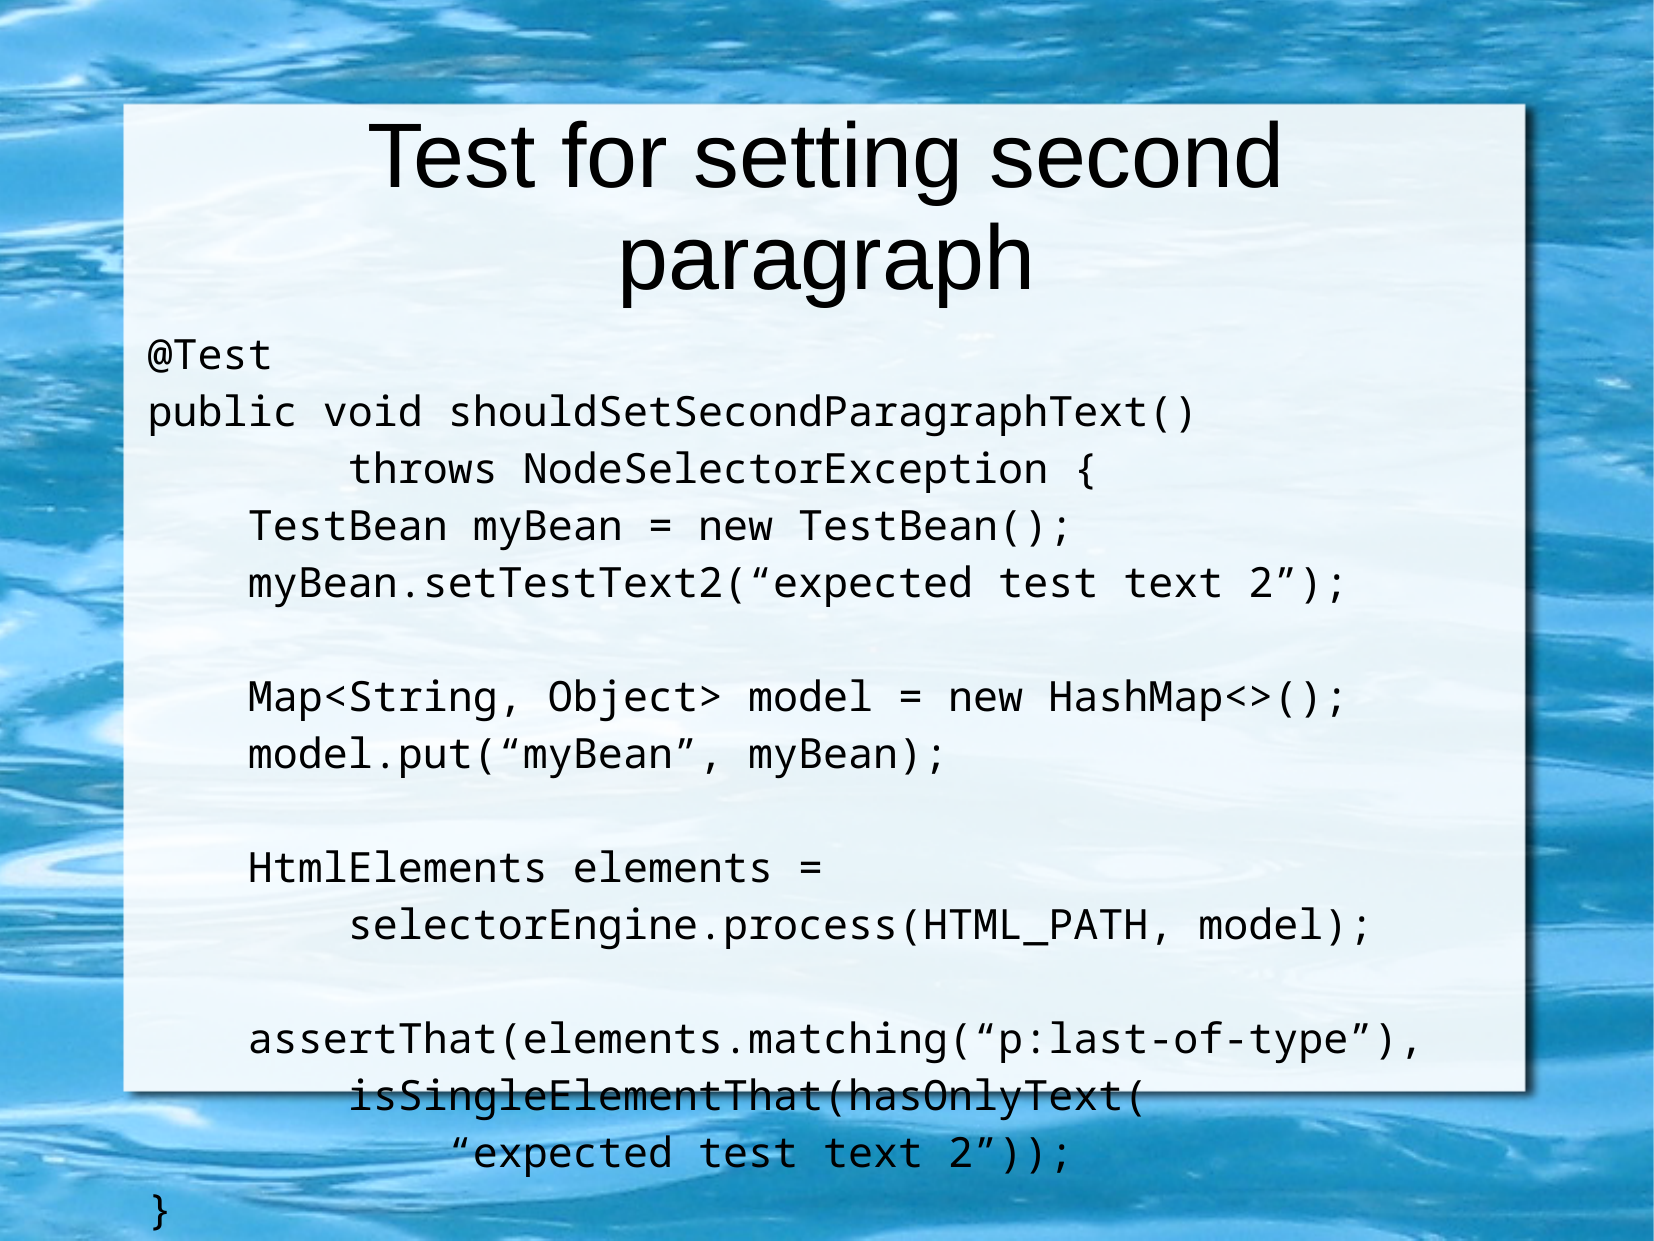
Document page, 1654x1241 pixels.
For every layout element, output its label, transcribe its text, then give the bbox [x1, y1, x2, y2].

list @Test public void shouldSetSecondParagraphText() throws NodeSelectorException { TestBean myBean = new TestBean(); myBean.setTestText2(“expected test text 2”); Map<String, Object> model = new HashMap<>(); model.put(“myBean”, myBean); HtmlElements elements = selectorEngine.process(HTML_PATH, model); assertThat(elements.matching(“p:last-of-type”), isSingleElementThat(hasOnlyText( “expected test text 2”)); } [147, 324, 1506, 1063]
title Test for setting second paragraph [147, 104, 1506, 310]
picture [0, 0, 1654, 1241]
